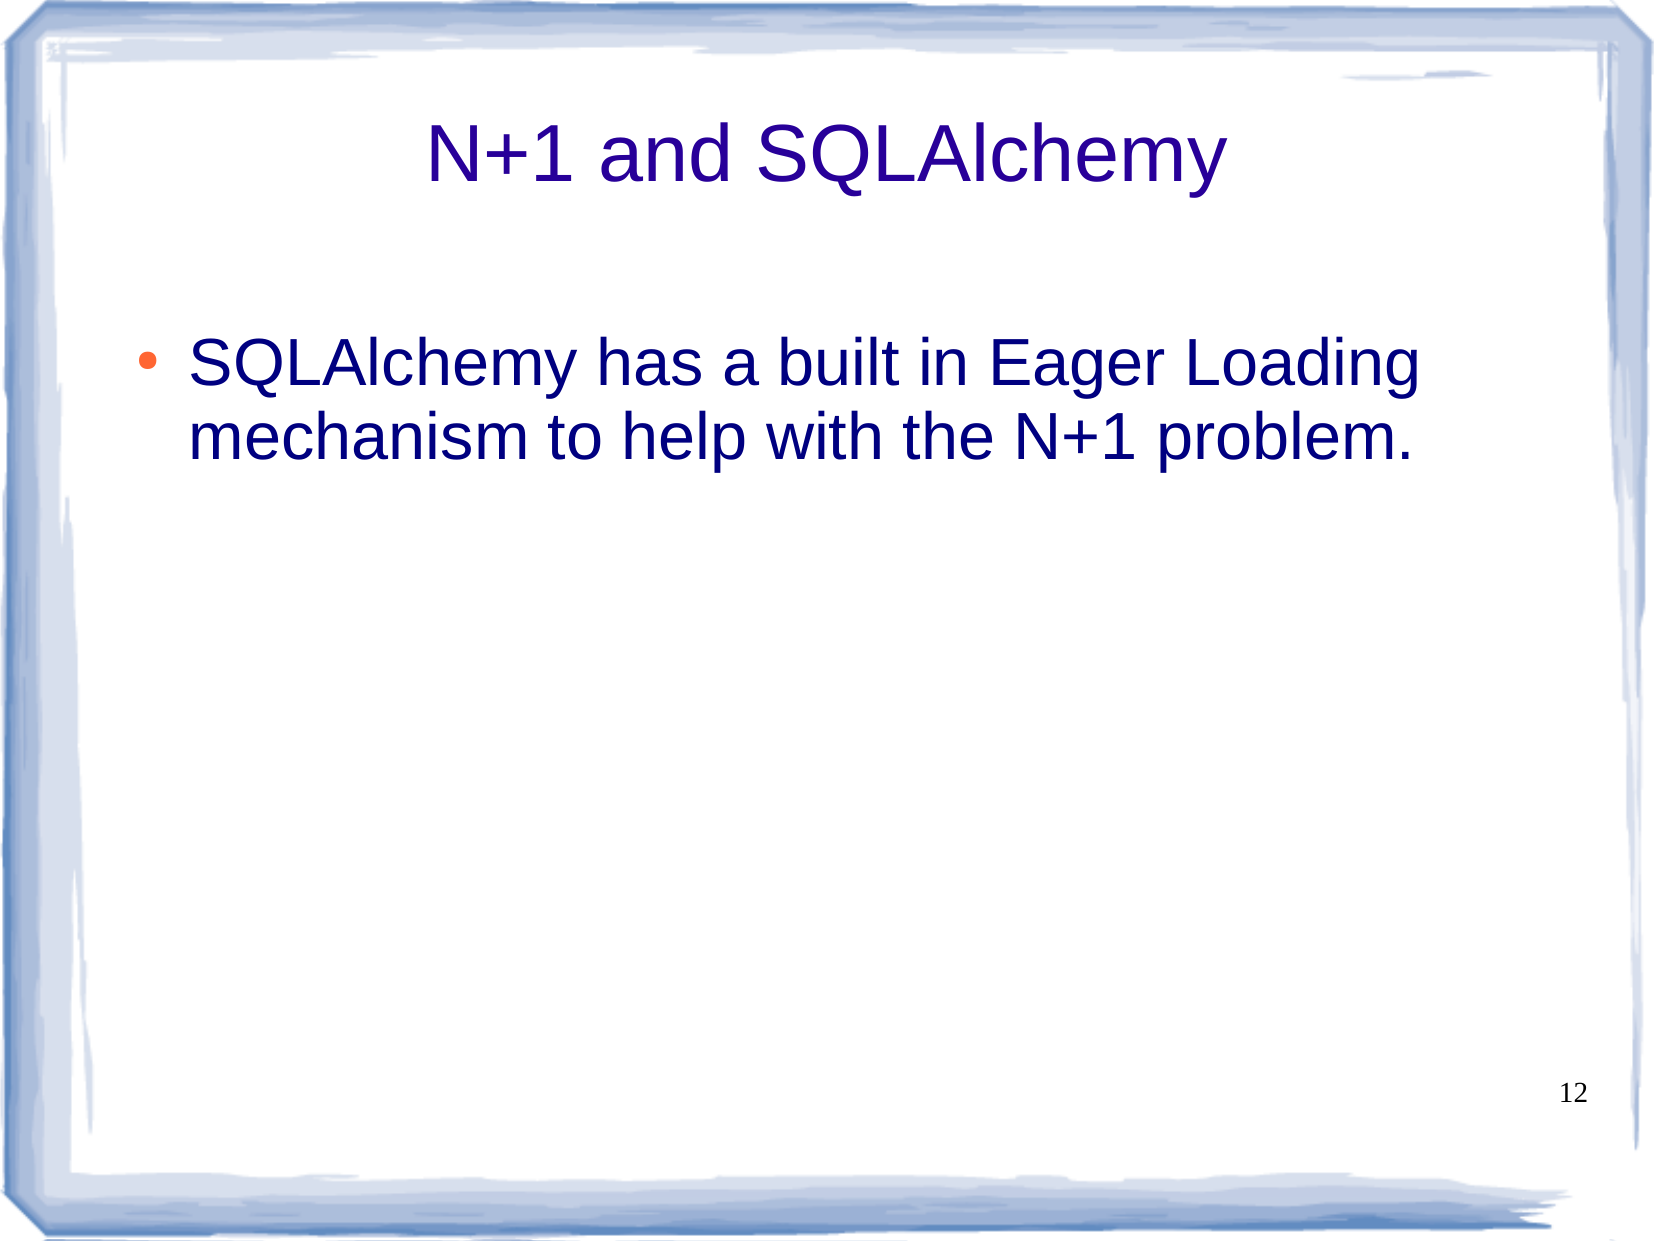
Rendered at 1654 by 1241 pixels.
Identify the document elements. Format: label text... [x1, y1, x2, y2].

title N+1 and SQLAlchemy [82, 49, 1571, 257]
list SQLAlchemy has a built in Eager Loading mechanism to help with the N+1 problem. [118, 324, 1571, 1045]
picture [0, 0, 1654, 1241]
